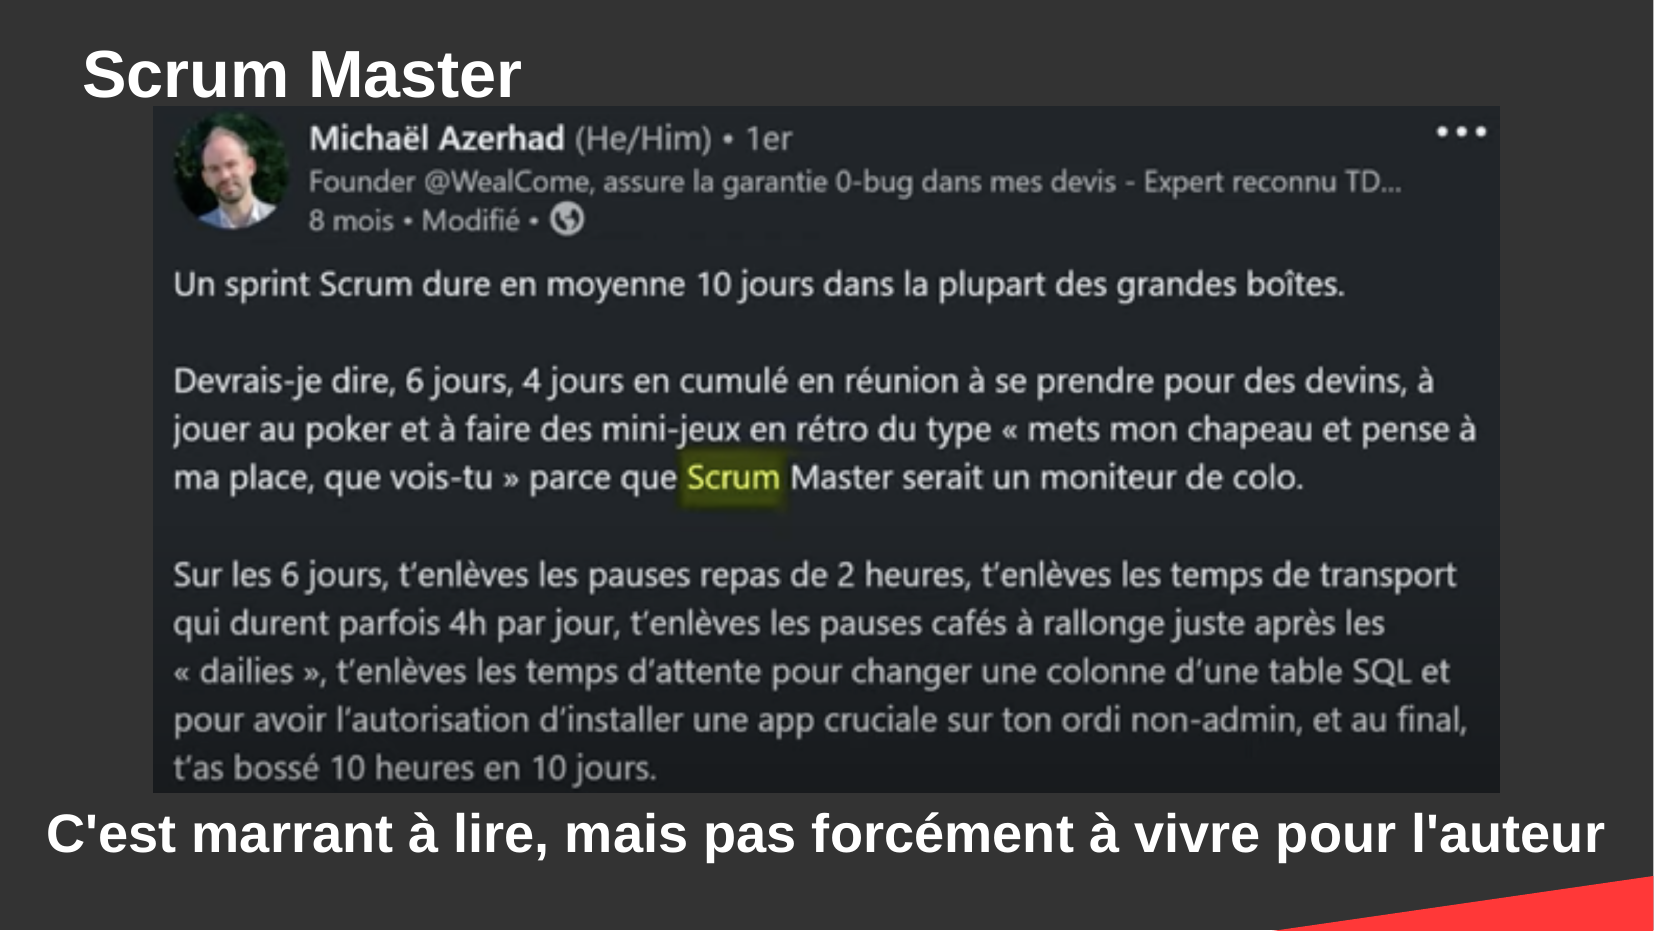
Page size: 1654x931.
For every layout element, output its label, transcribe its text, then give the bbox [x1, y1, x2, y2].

text_box [1272, 875, 1654, 931]
picture [153, 106, 1500, 793]
title Scrum Master [82, 37, 1571, 122]
title C'est marrant à lire, mais pas forcément à vivre pour l'auteur [31, 803, 1622, 896]
